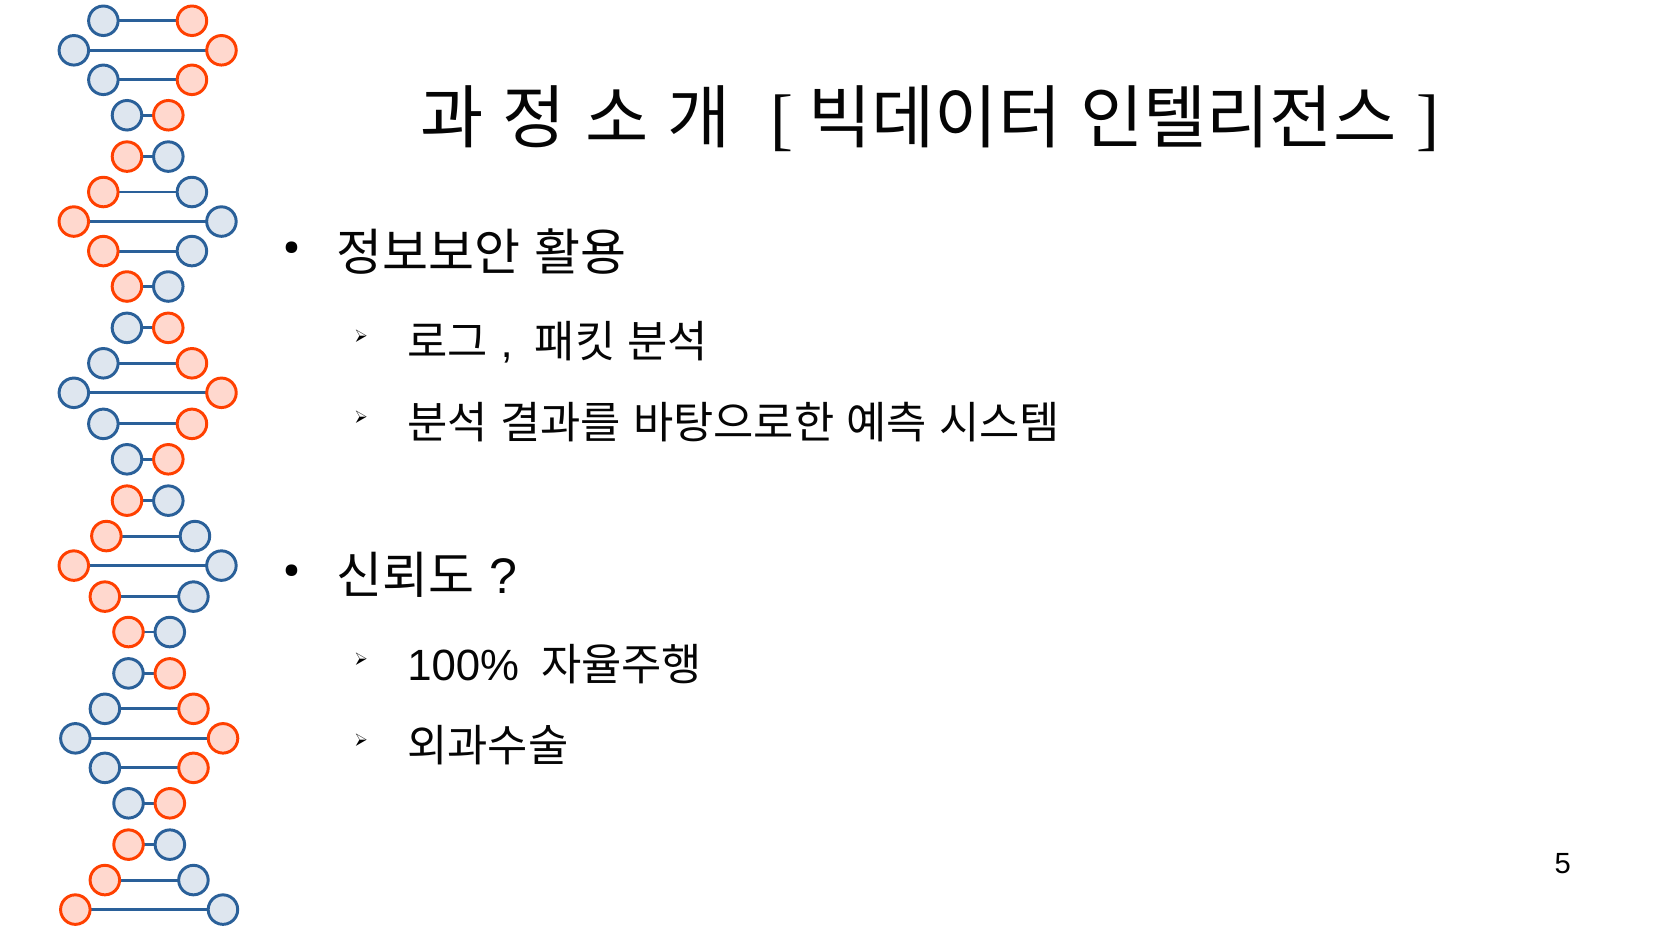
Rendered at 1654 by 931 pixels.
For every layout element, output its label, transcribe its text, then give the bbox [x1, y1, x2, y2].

list 정보보안 활용 로그, 패킷 분석 분석 결과를 바탕으로한 예측 시스템 신뢰도? 100% 자율주행 외과수술 [265, 212, 1595, 880]
title 과 정 소 개 [빅데이터 인텔리전스] [265, 35, 1595, 189]
